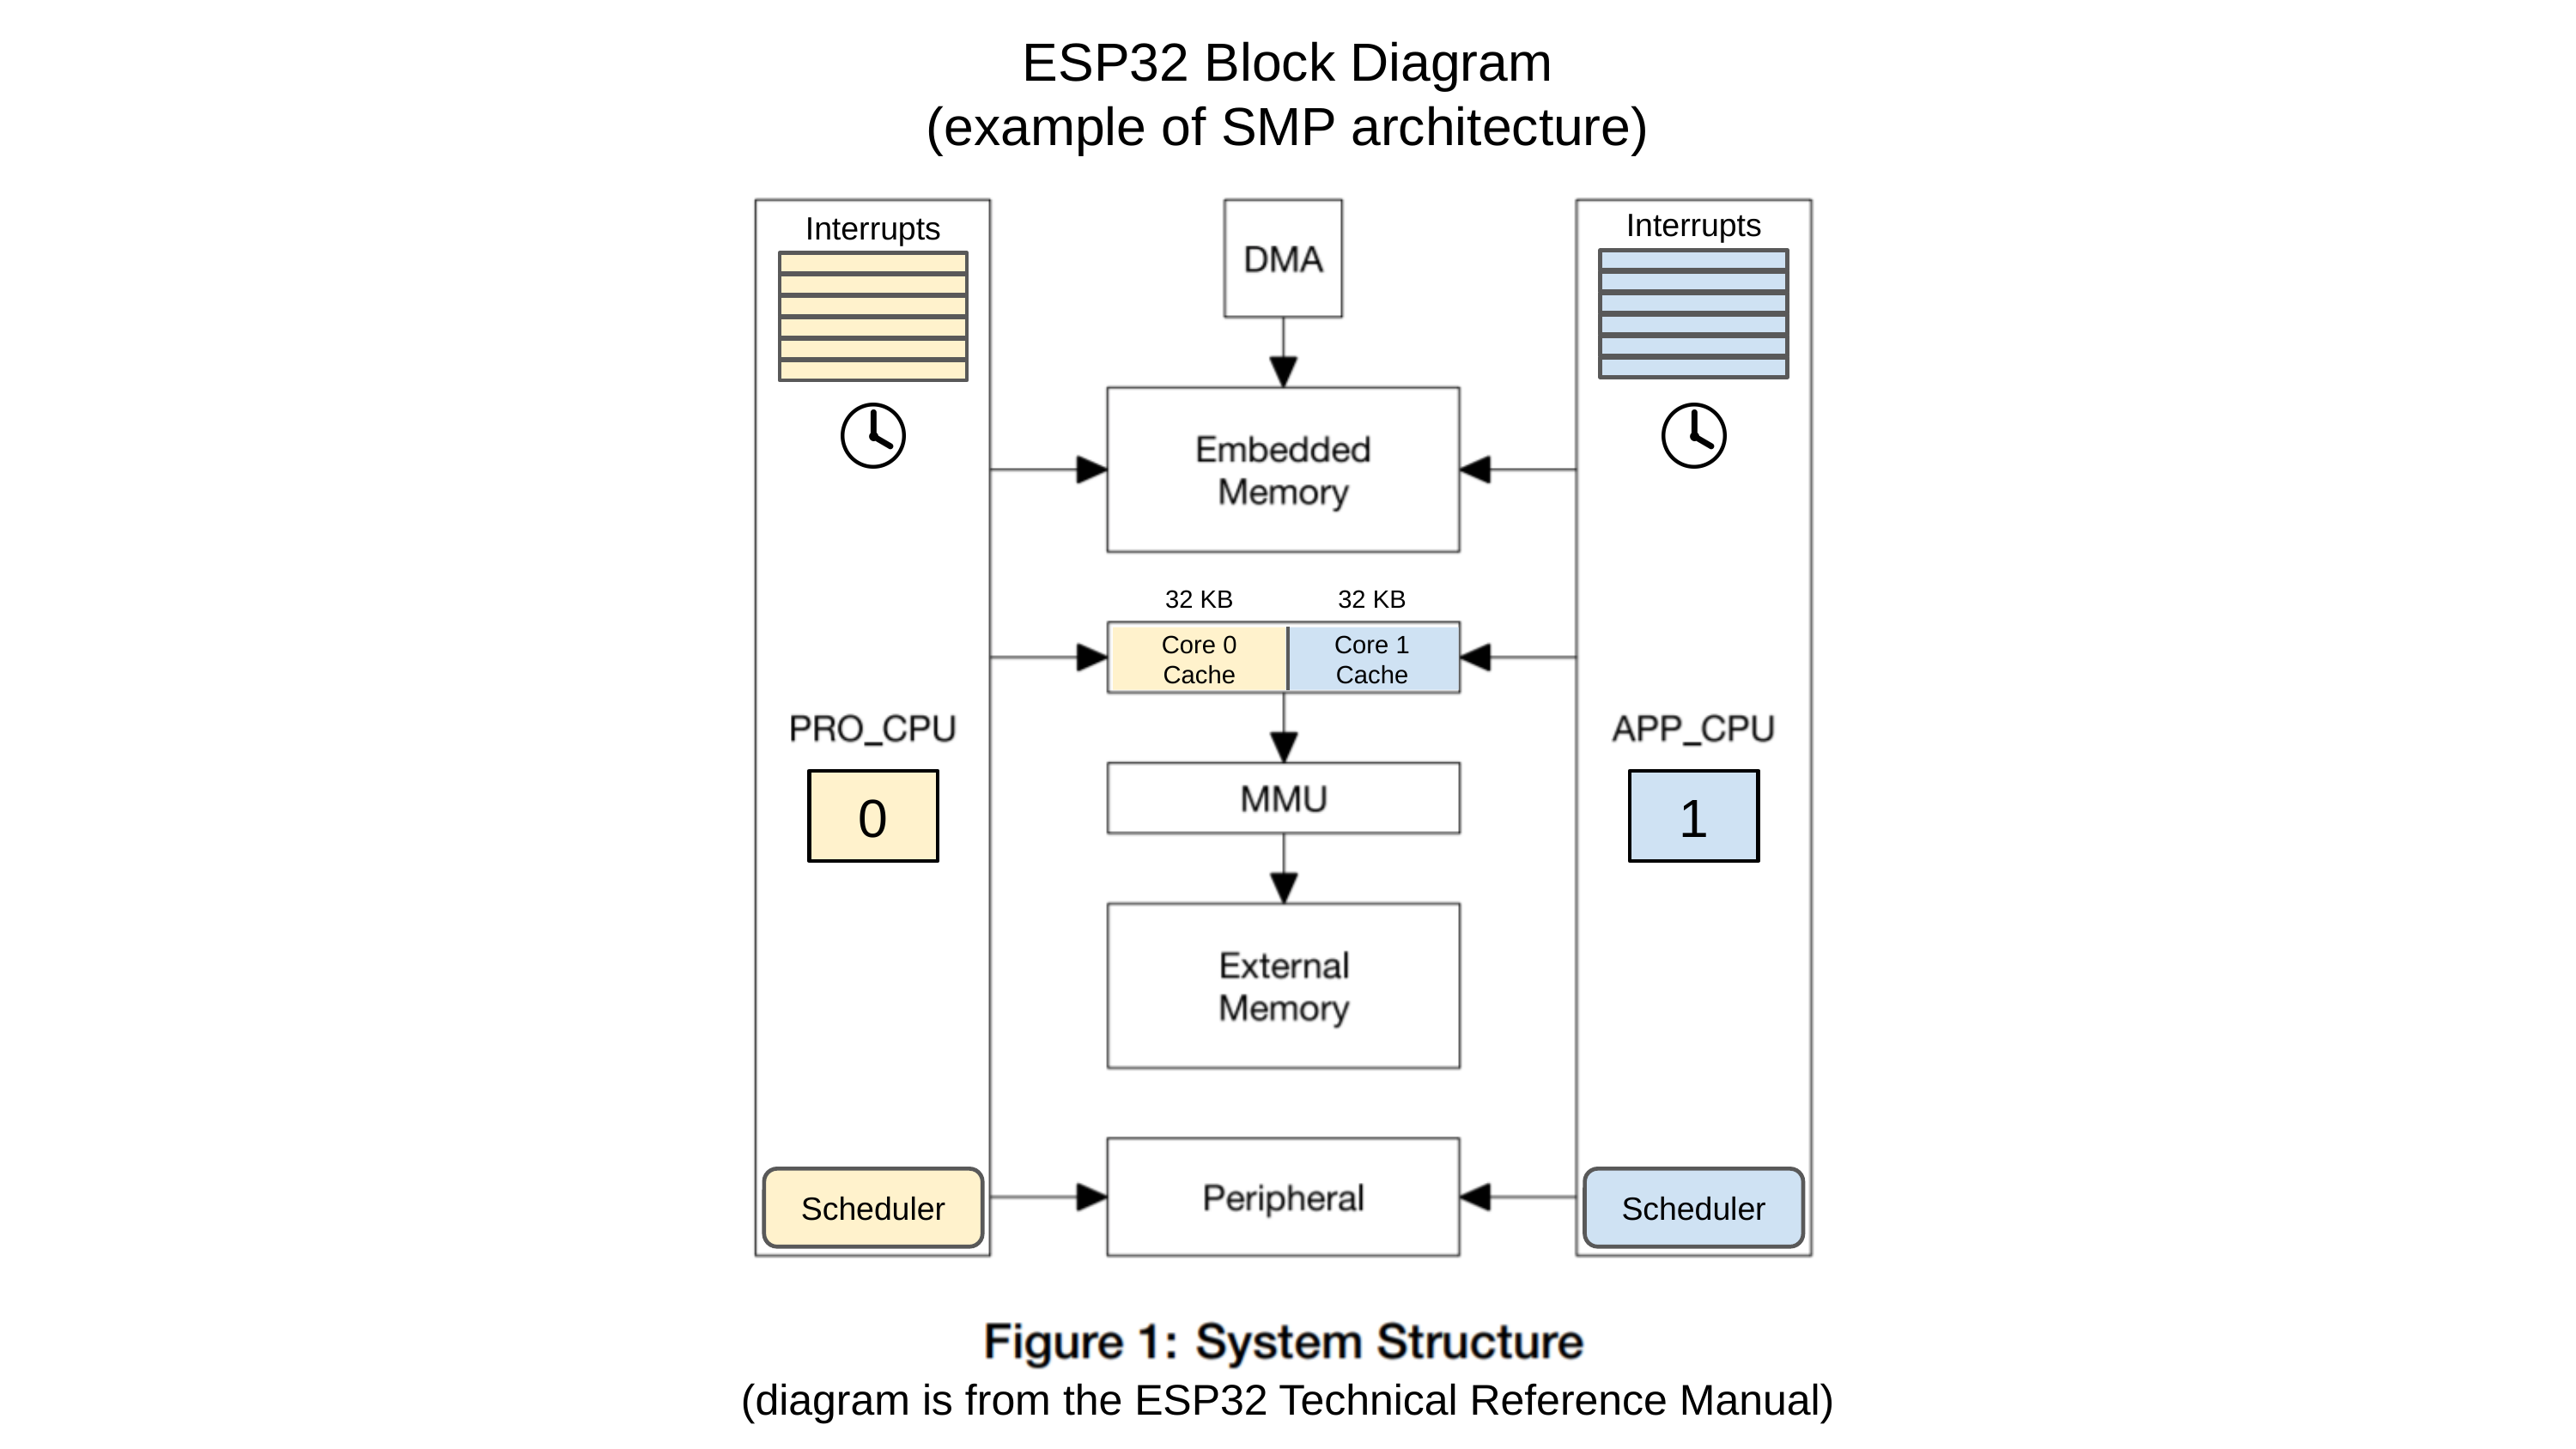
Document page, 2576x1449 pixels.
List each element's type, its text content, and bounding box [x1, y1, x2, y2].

text_box [1600, 314, 1788, 335]
text_box [1600, 271, 1788, 292]
text_box 1 [1629, 770, 1759, 861]
text_box [779, 252, 968, 273]
text_box [779, 338, 968, 359]
text_box 0 [809, 770, 938, 861]
text_box Core 0 Cache [1113, 627, 1285, 690]
text_box Interrupts [787, 194, 960, 259]
text_box [1600, 293, 1788, 313]
text_box Scheduler [1584, 1168, 1804, 1247]
text_box [779, 295, 968, 316]
text_box [779, 274, 968, 294]
text_box ESP32 Block Diagram (example of SMP architecture) [300, 14, 2276, 169]
text_box Core 1 Cache [1290, 627, 1459, 690]
text_box [779, 360, 968, 380]
picture [715, 170, 1861, 1360]
text_box [1600, 336, 1788, 356]
text_box 32 KB [1315, 570, 1429, 627]
text_box [779, 317, 968, 337]
text_box Scheduler [763, 1168, 983, 1247]
text_box (diagram is from the ESP32 Technical Reference Manual) [300, 1360, 2276, 1438]
text_box [1600, 250, 1788, 270]
text_box 32 KB [1142, 570, 1256, 627]
text_box [1600, 357, 1788, 378]
text_box Interrupts [1607, 191, 1781, 257]
